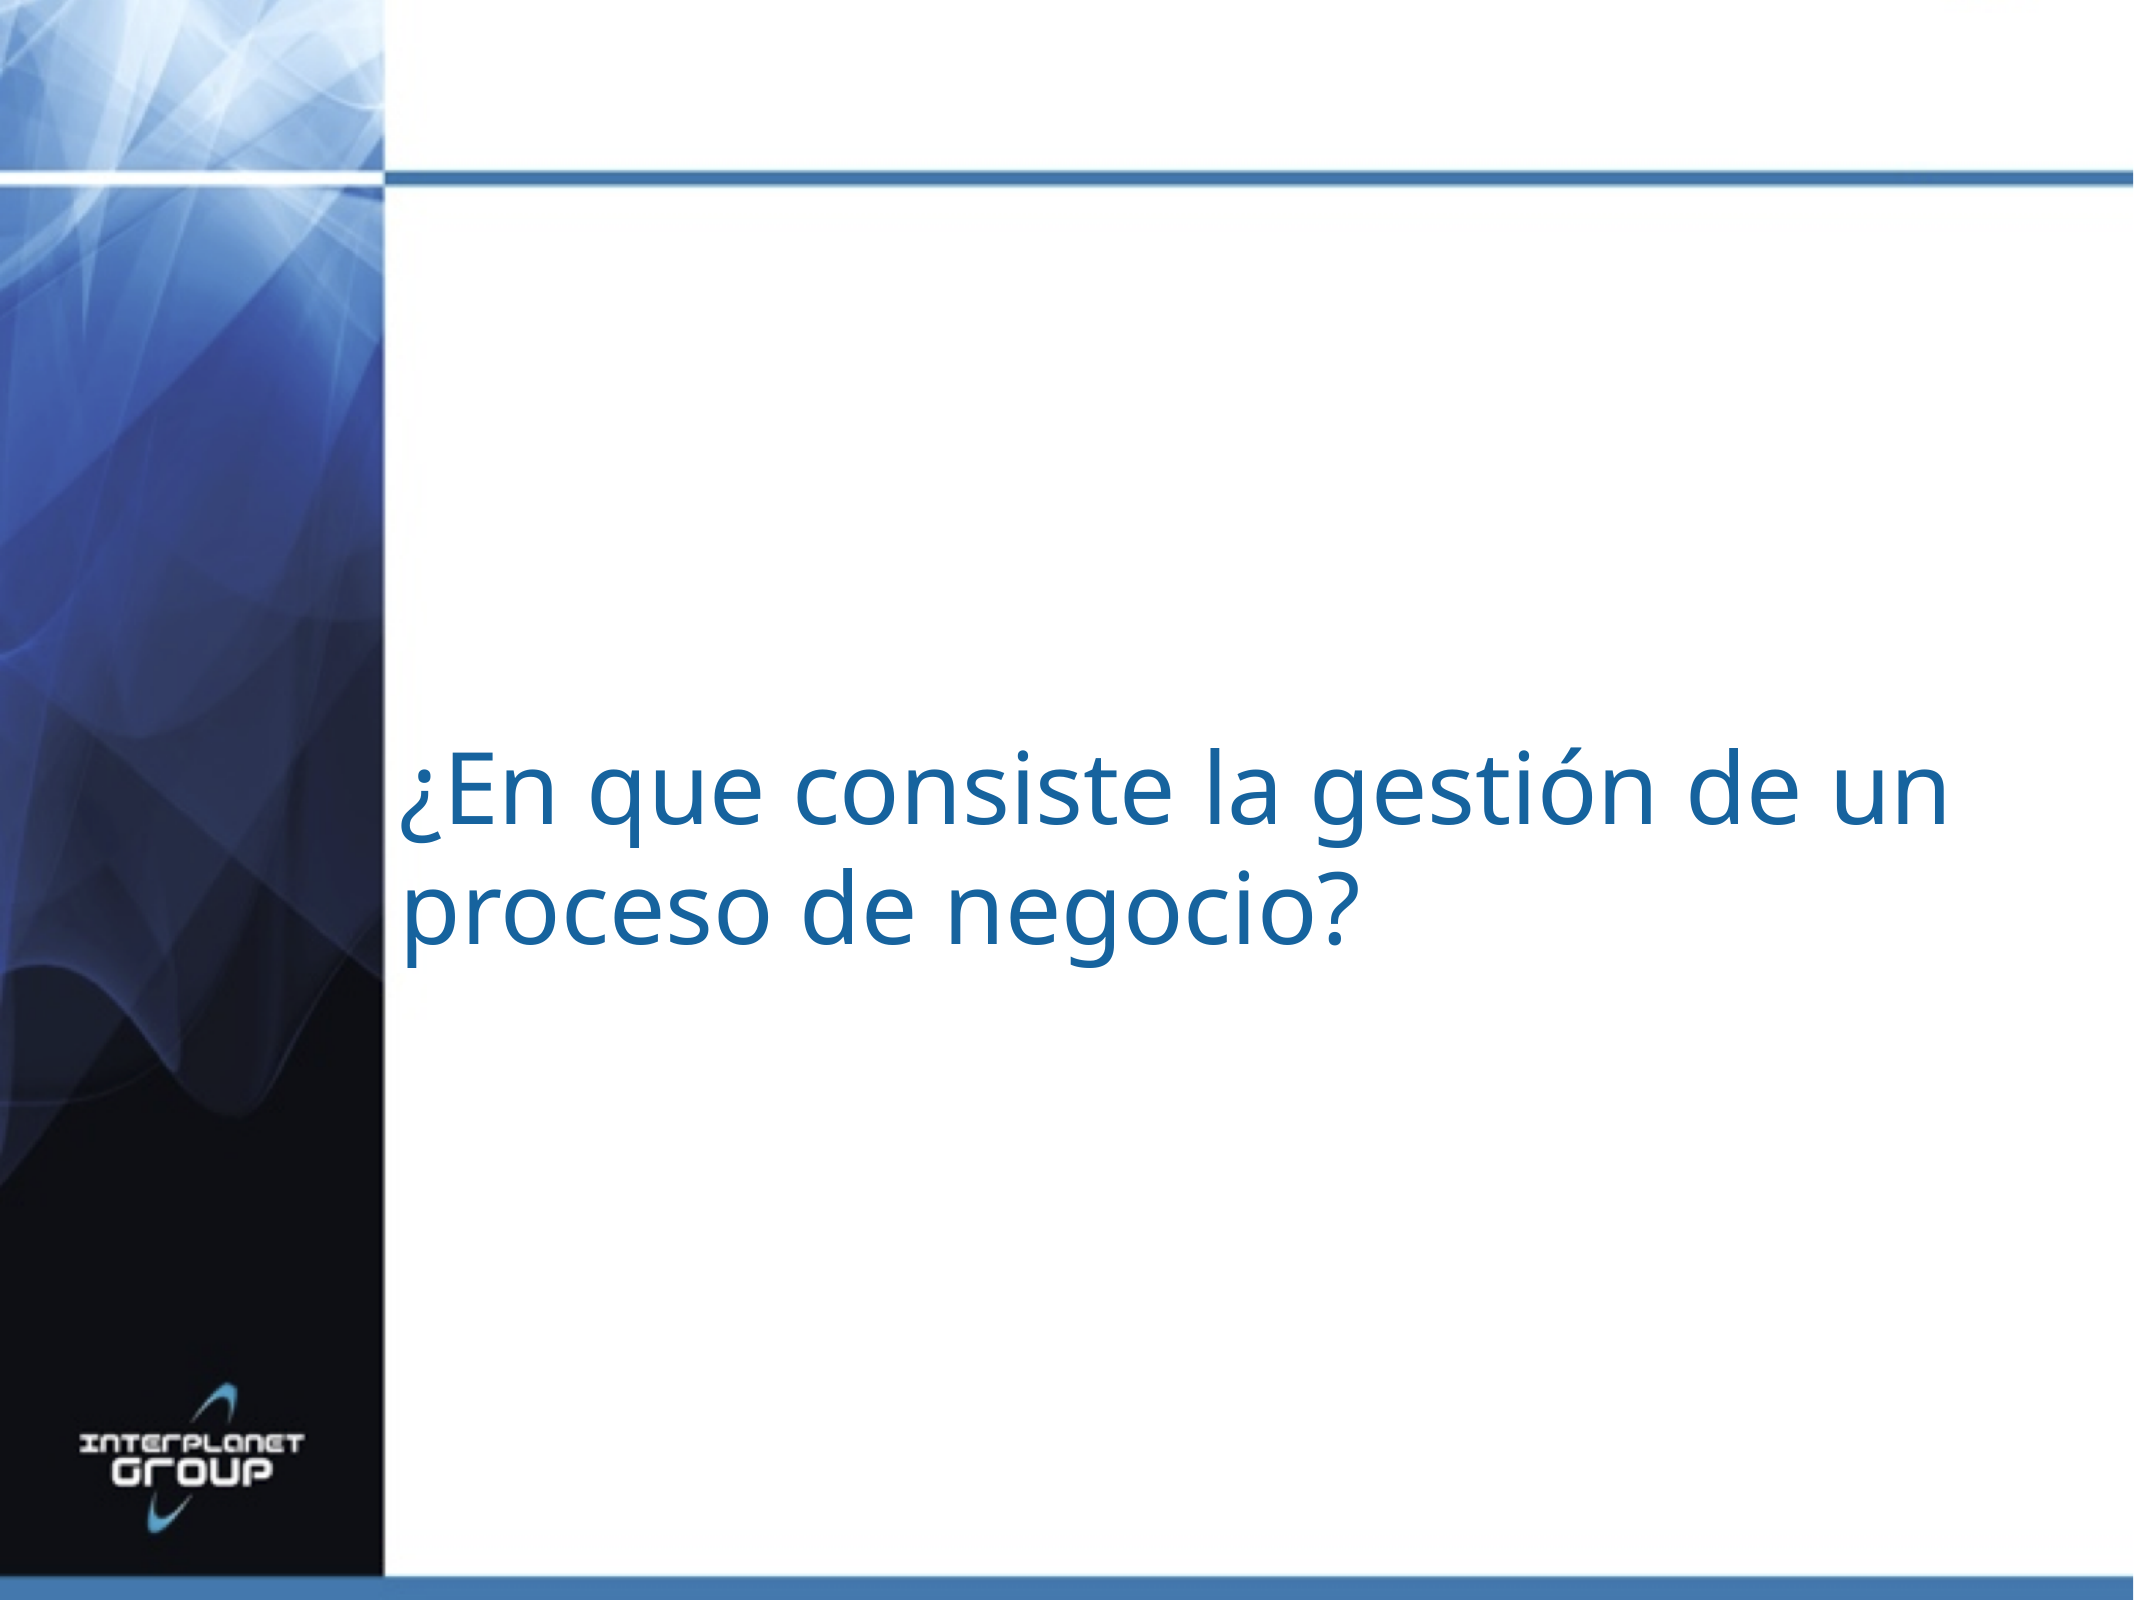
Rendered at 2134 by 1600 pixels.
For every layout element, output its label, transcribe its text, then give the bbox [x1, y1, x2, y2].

picture [0, 0, 2134, 1600]
title [391, 22, 2109, 229]
list ¿En que consiste la gestión de un proceso de negocio? [391, 229, 2109, 1461]
